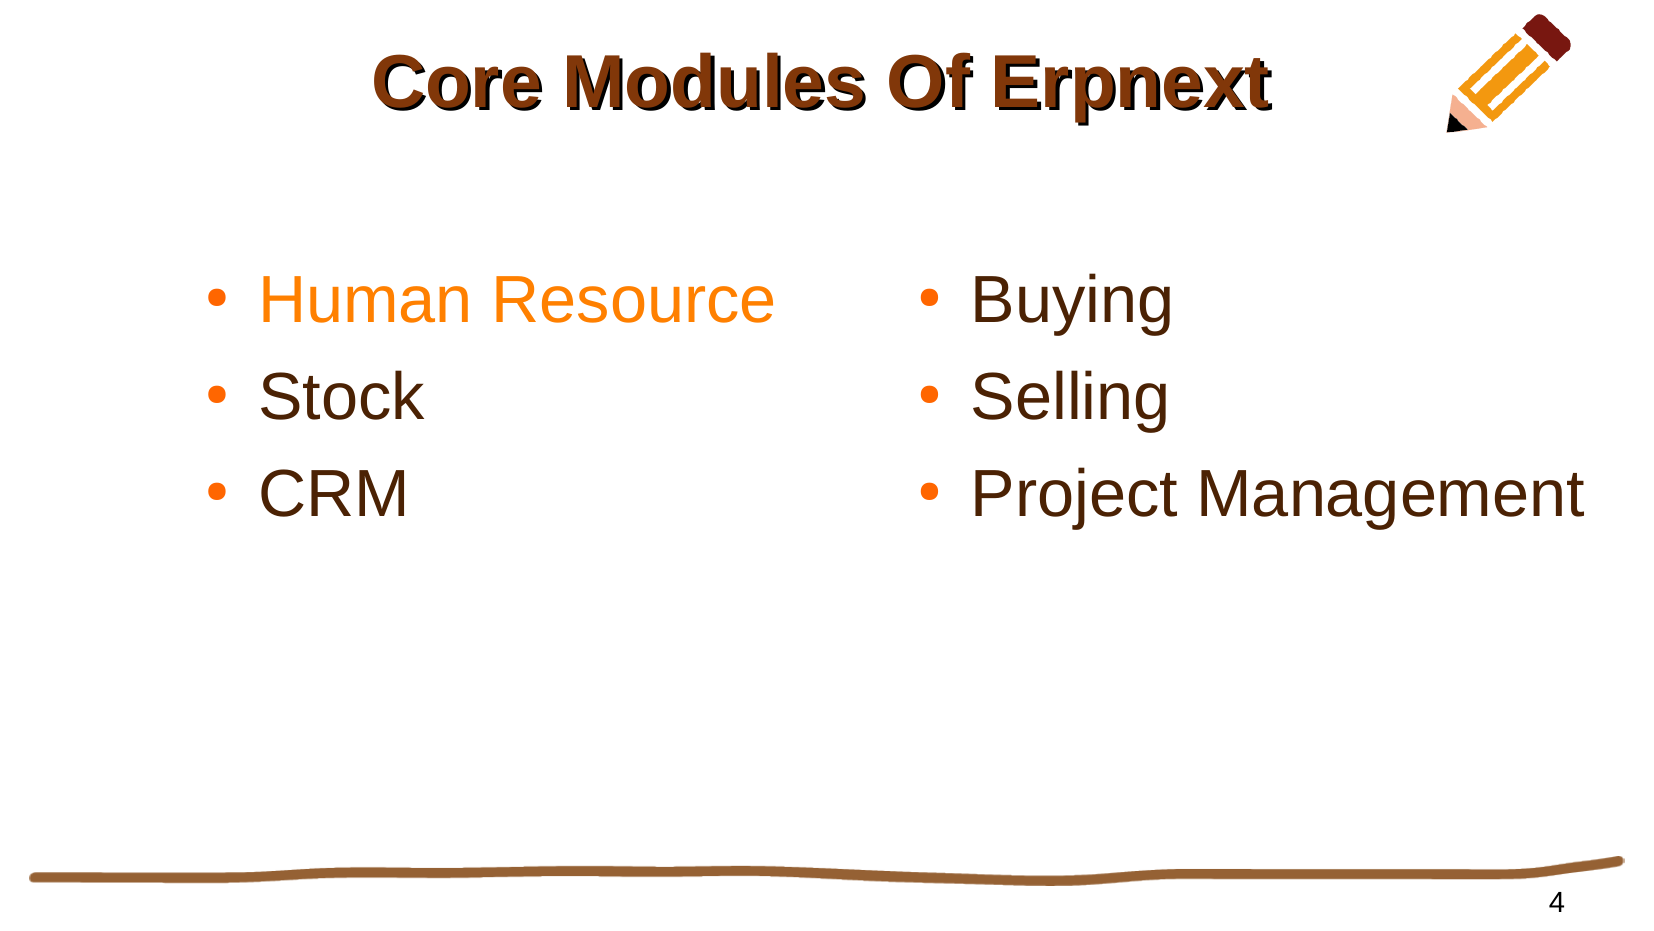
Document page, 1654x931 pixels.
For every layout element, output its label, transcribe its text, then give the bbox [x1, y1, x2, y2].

picture [29, 856, 1625, 886]
list Human Resource Stock CRM [187, 262, 826, 732]
picture [1446, 14, 1571, 133]
title Core Modules Of Erpnext [141, 29, 1501, 133]
list Buying Selling Project Management [900, 262, 1613, 676]
